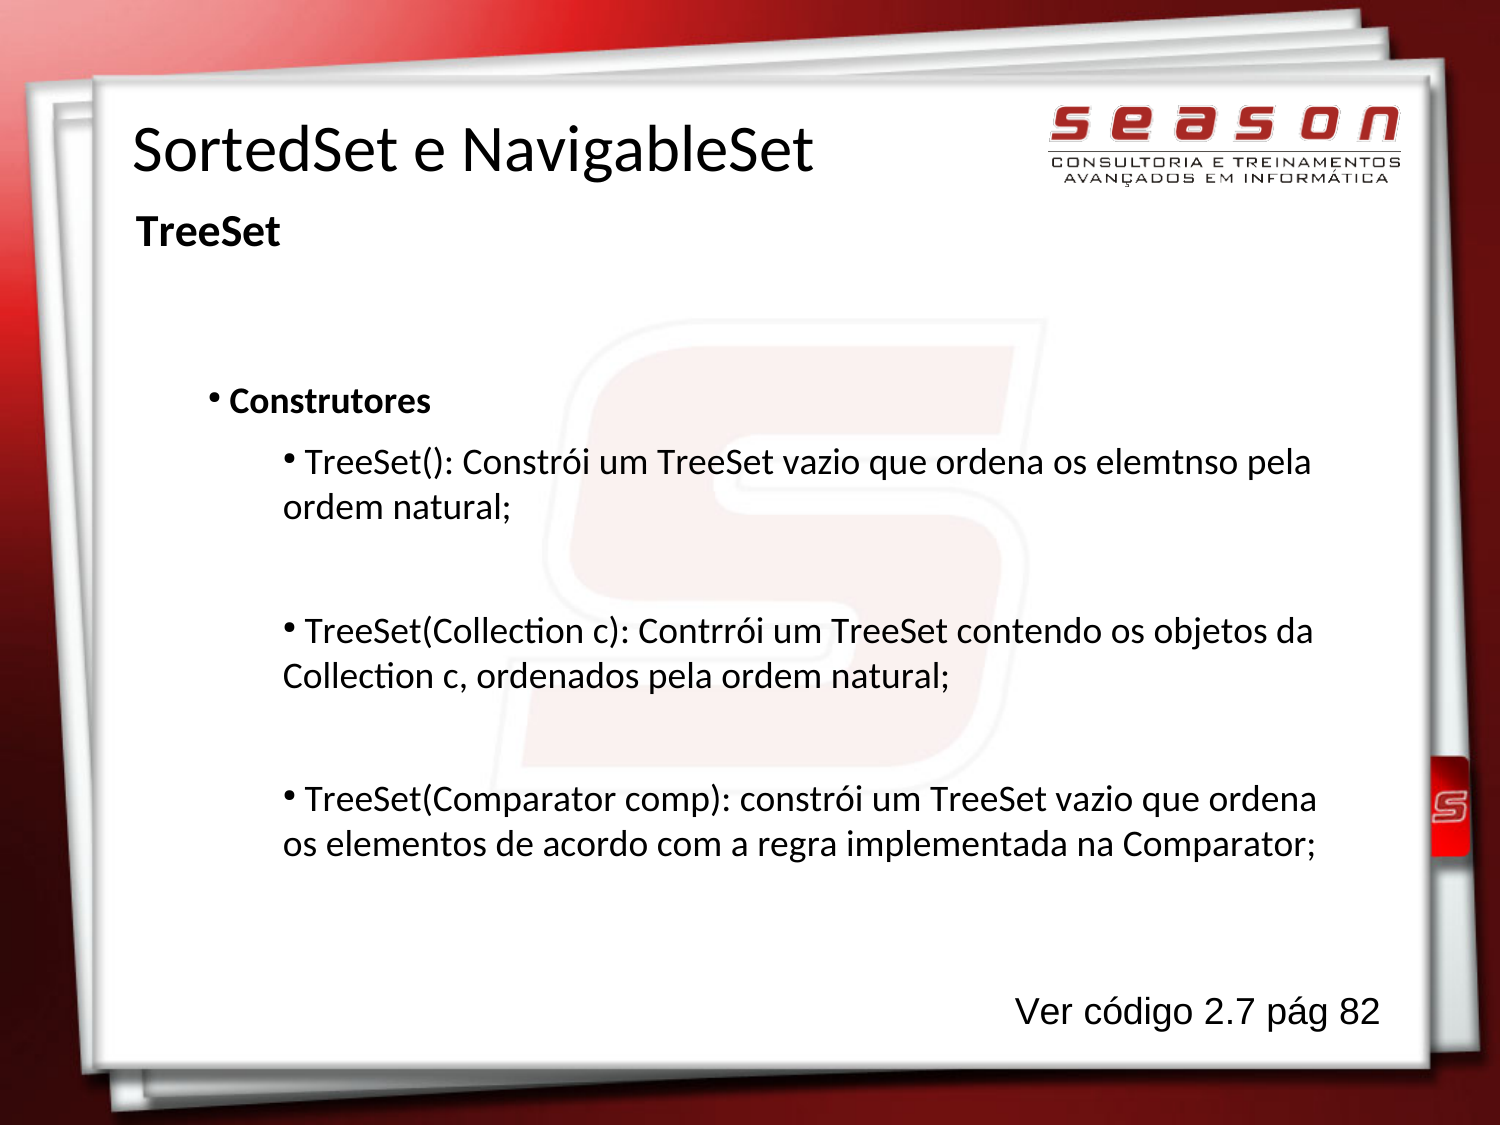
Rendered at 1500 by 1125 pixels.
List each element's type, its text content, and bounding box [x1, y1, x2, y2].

title SortedSet e NavigableSet [118, 33, 1394, 257]
picture [0, 0, 1500, 1125]
text_box Construtores TreeSet(): Constrói um TreeSet vazio que ordena os elemtnso pela ordem natural; TreeSet(Collection c): Contrrói um TreeSet contendo os objetos da Collection c, ordenados pela ordem natural; TreeSet(Comparator comp): constrói um TreeSet vazio que ordena os elementos de acordo com a regra implementada na Comparator; [207, 318, 1328, 922]
text_box Ver código 2.7 pág 82 [708, 979, 1396, 1040]
text_box TreeSet [135, 200, 1246, 256]
